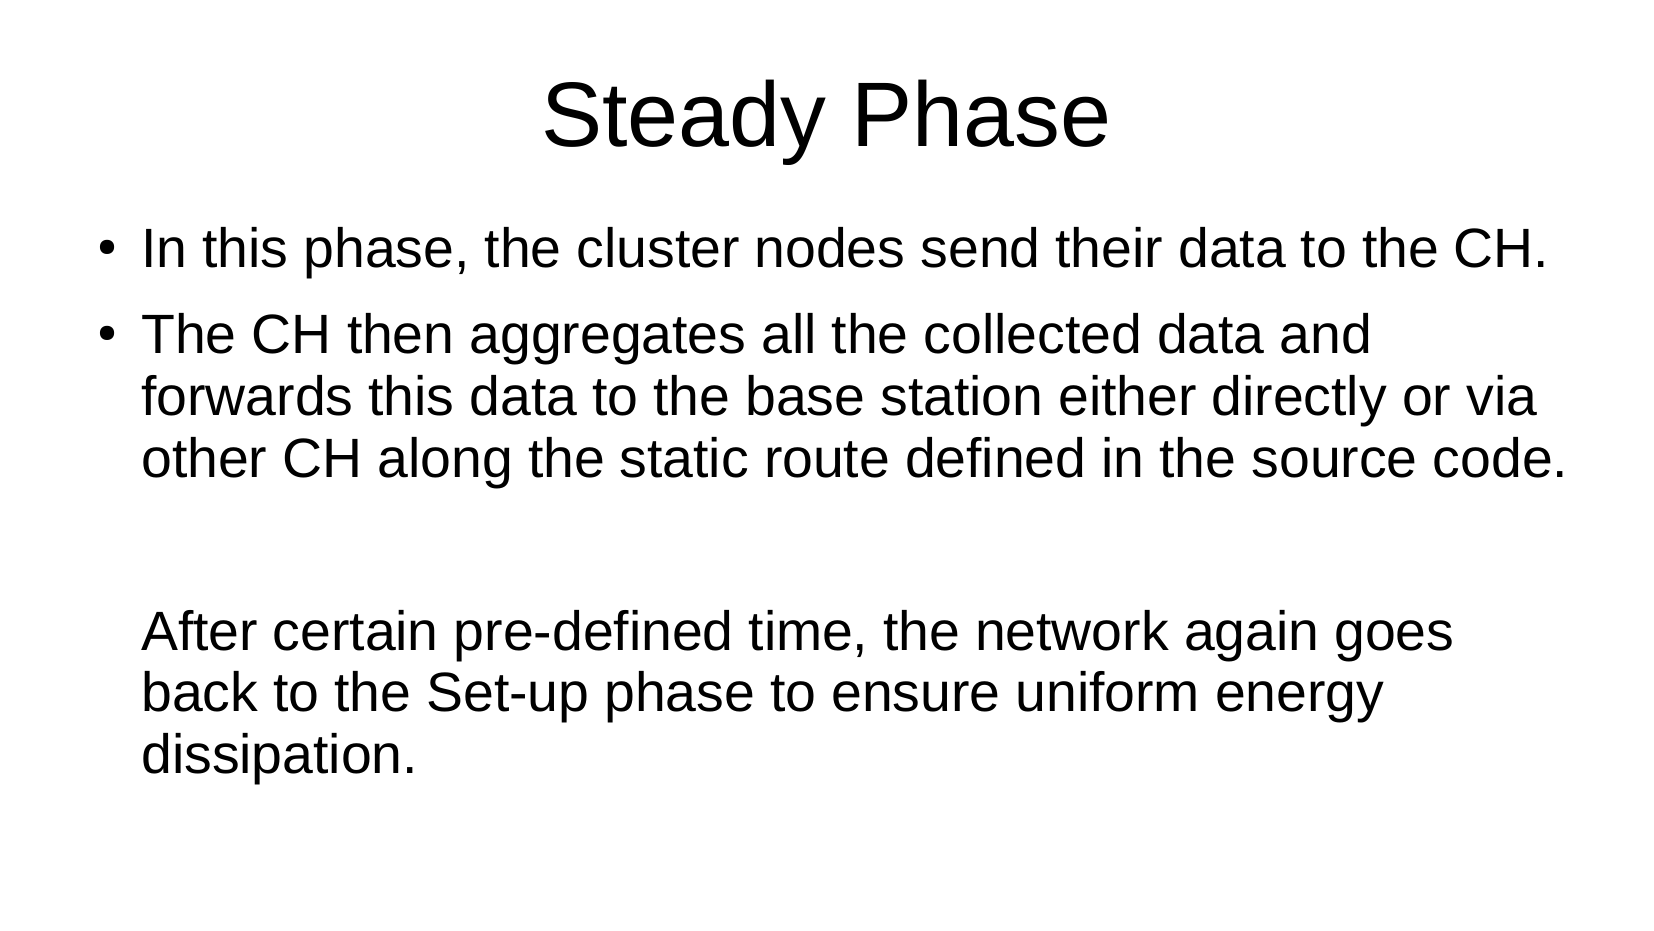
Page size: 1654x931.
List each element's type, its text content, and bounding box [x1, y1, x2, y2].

list In this phase, the cluster nodes send their data to the CH. The CH then aggregates all the collected data and forwards this data to the base station either directly or via other CH along the static route defined in the source code. After certain pre-defined time, the network again goes back to the Set-up phase to ensure uniform energy dissipation. [82, 217, 1571, 875]
title Steady Phase [82, 37, 1571, 193]
